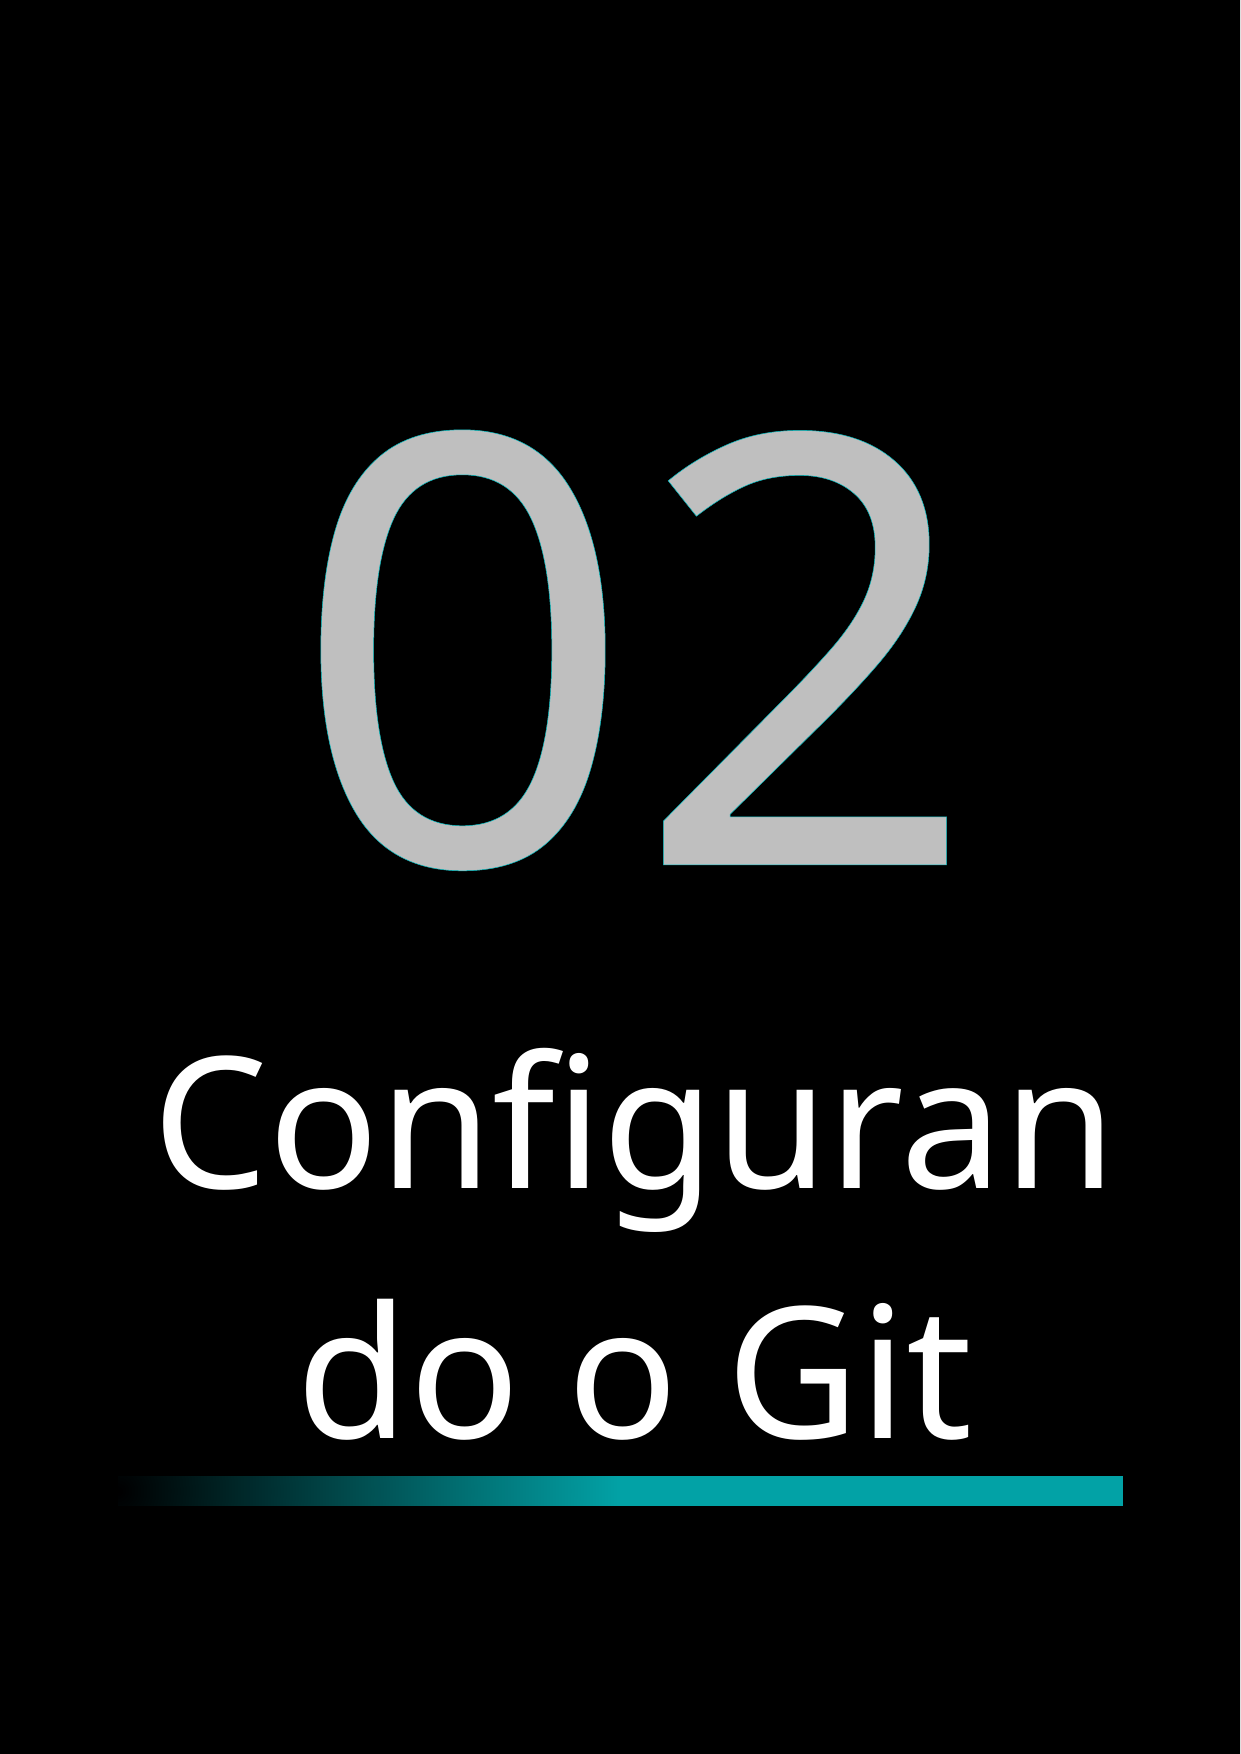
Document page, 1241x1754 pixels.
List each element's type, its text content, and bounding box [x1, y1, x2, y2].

text_box 02 [88, 215, 1182, 1017]
text_box [0, 0, 1241, 1754]
text_box Configurando o Git [88, 1017, 1182, 1481]
